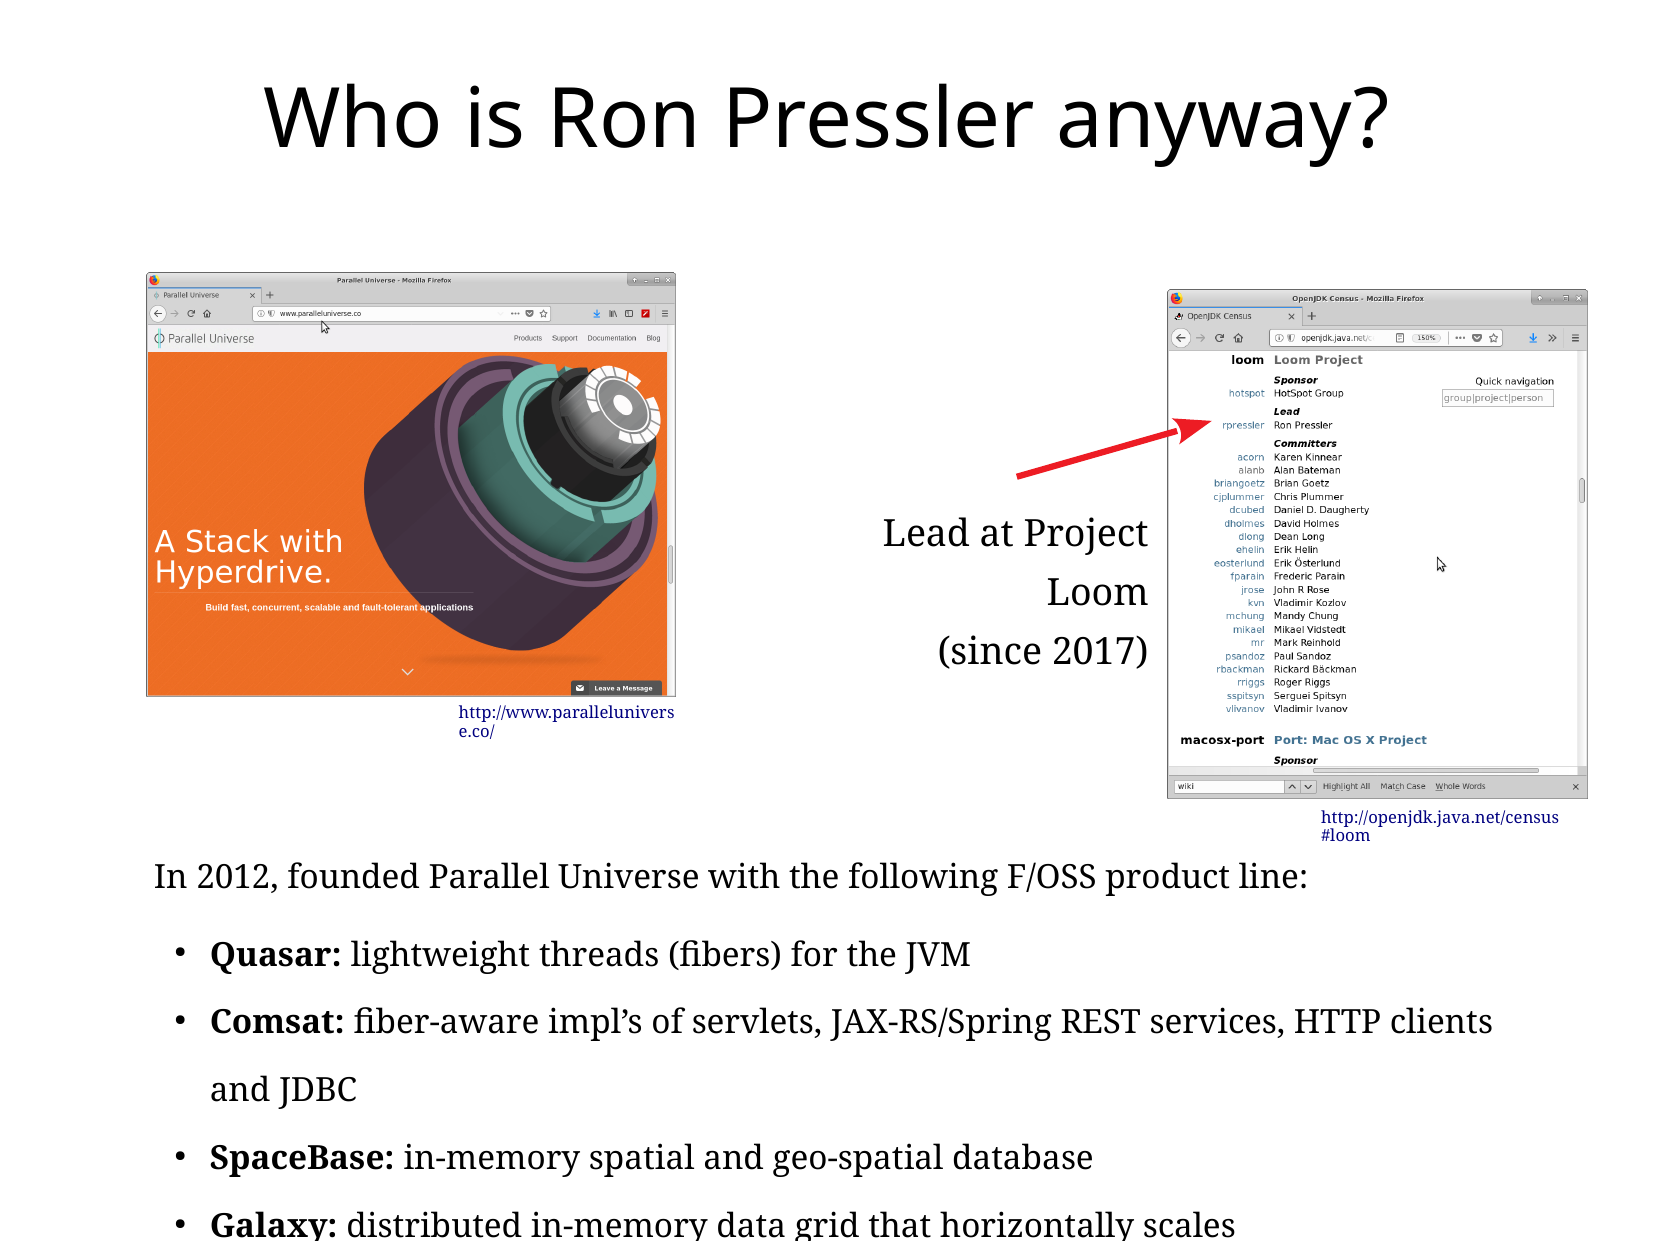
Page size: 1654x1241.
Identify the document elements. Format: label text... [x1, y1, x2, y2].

picture [146, 272, 676, 697]
text_box Lead at Project Loom (since 2017) [807, 491, 1164, 593]
text_box Quasar: lightweight threads (fibers) for the JVM Comsat: fiber-aware impl’s of servlets, JAX-RS/Spring REST services, HTTP clients and JDBC SpaceBase: in-memory spatial and geo-spatial database Galaxy: distributed in-memory data grid that horizontally scales [159, 855, 1516, 1188]
text_box http://openjdk.java.net/census#loom [1306, 799, 1581, 841]
title Who is Ron Pressler anyway? [82, 49, 1572, 181]
picture [1167, 289, 1588, 799]
text_box In 2012, founded Parallel Universe with the following F/OSS product line: [139, 822, 1415, 906]
text_box http://www.paralleluniverse.co/ [443, 693, 695, 736]
